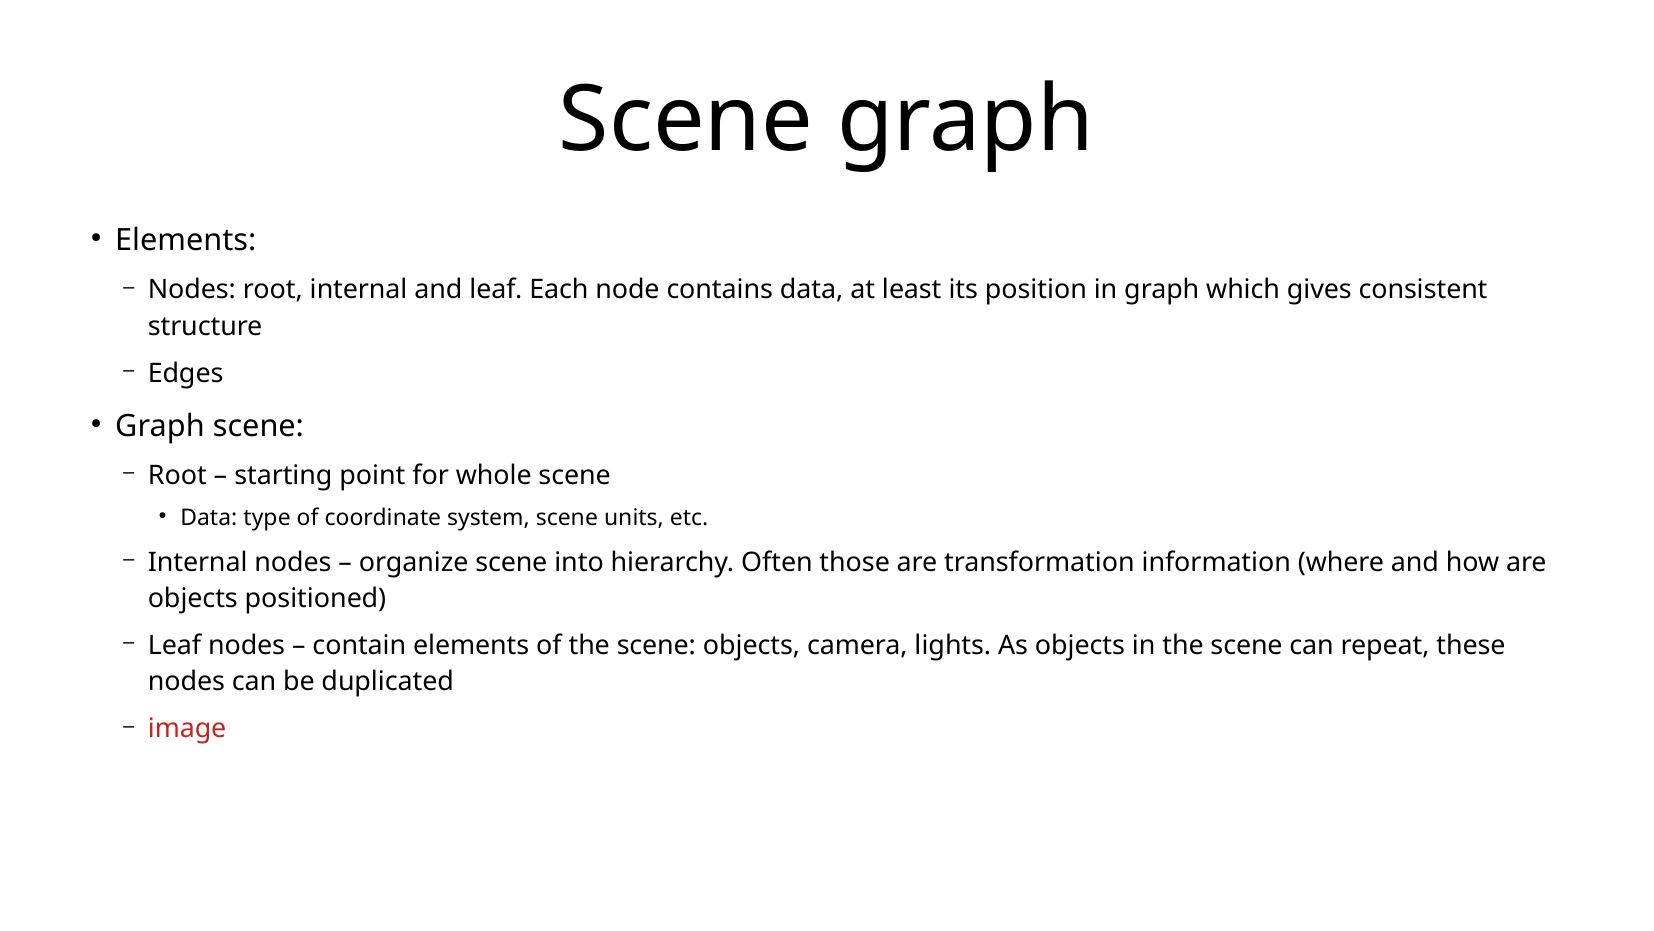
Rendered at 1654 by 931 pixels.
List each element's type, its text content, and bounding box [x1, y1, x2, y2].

list Elements: Nodes: root, internal and leaf. Each node contains data, at least its position in graph which gives consistent structure Edges Graph scene: Root – starting point for whole scene Data: type of coordinate system, scene units, etc. Internal nodes – organize scene into hierarchy. Often those are transformation information (where and how are objects positioned) Leaf nodes – contain elements of the scene: objects, camera, lights. As objects in the scene can repeat, these nodes can be duplicated image [82, 217, 1571, 758]
title Scene graph [82, 37, 1571, 193]
